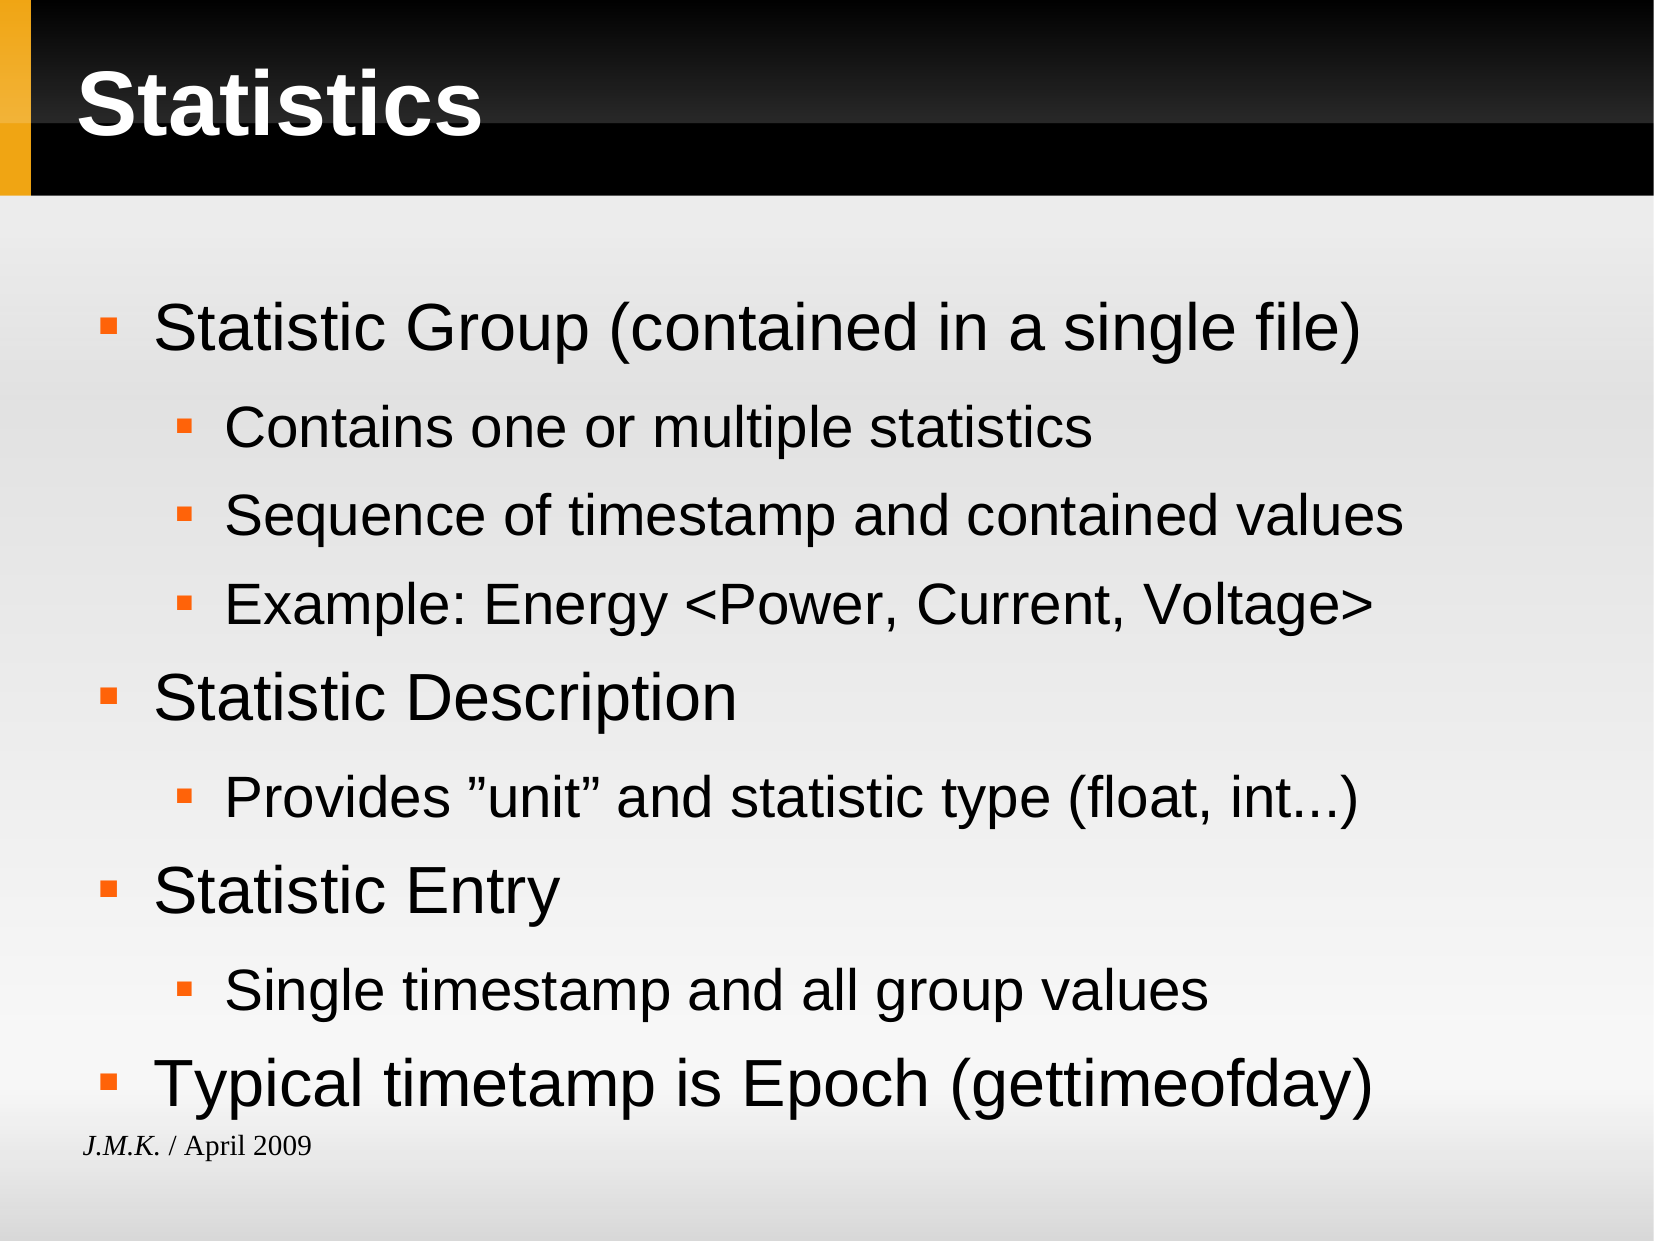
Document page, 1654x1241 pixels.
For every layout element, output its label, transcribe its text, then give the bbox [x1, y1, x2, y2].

picture [0, 0, 1654, 1241]
title Statistics [76, 7, 1565, 200]
list Statistic Group (contained in a single file) Contains one or multiple statistics Sequence of timestamp and contained values Example: Energy <Power, Current, Voltage> Statistic Description Provides ”unit” and statistic type (float, int...) Statistic Entry Single timestamp and all group values Typical timetamp is Epoch (gettimeofday) [82, 290, 1571, 1241]
